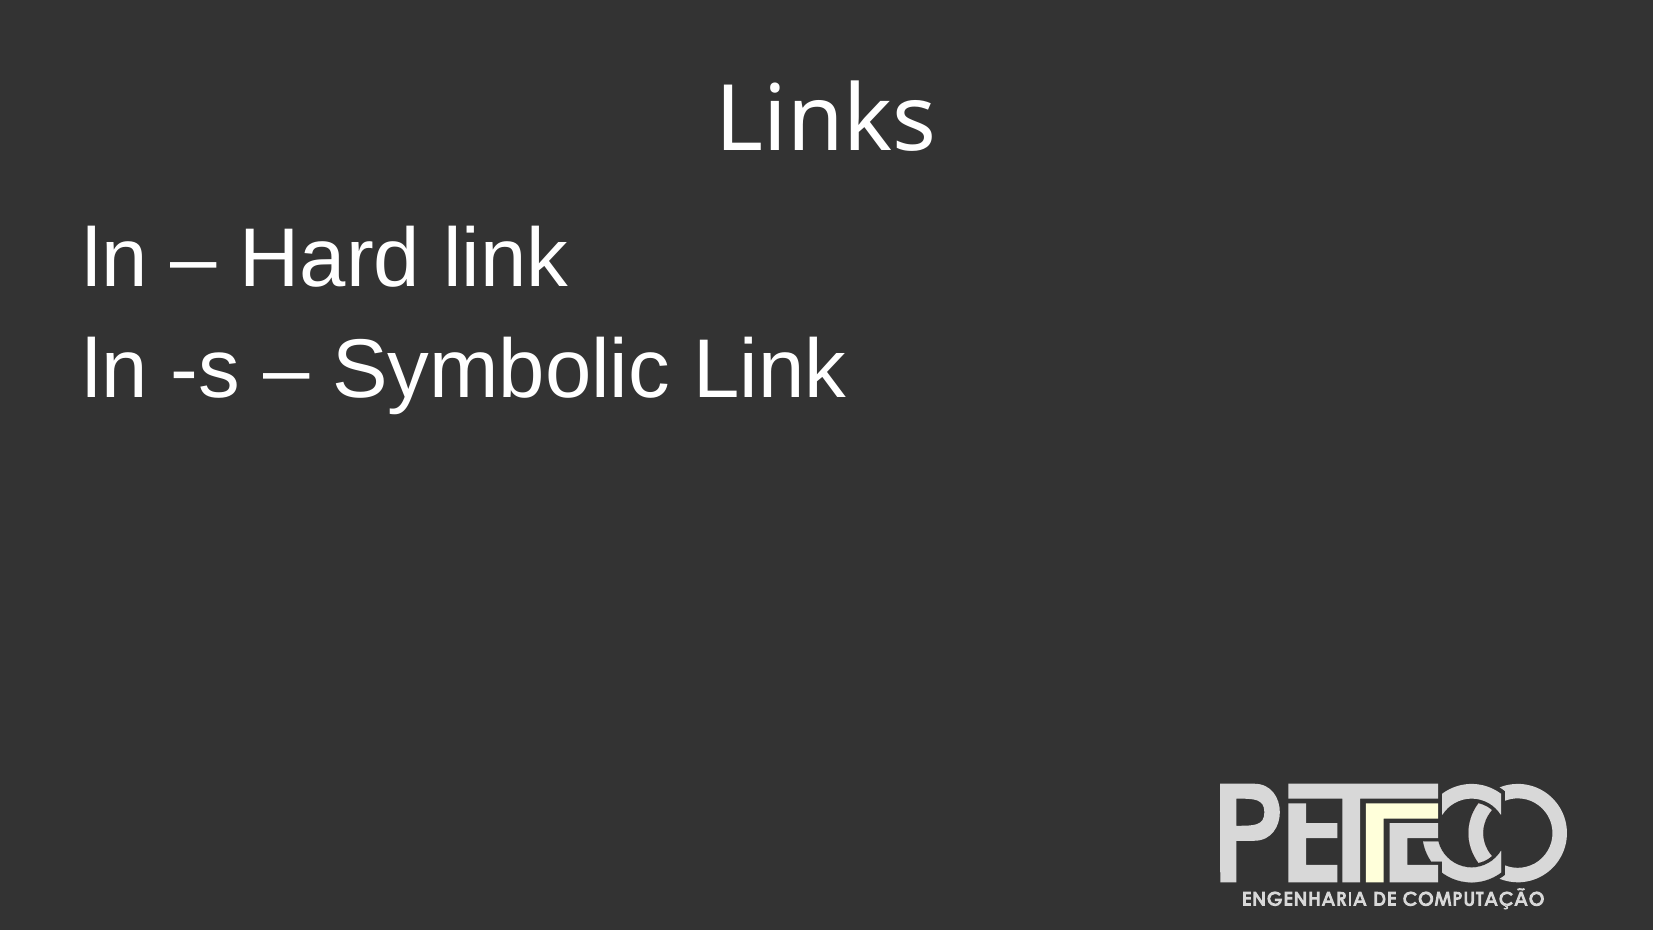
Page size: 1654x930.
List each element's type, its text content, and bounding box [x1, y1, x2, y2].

text_box ln – Hard link ln -s – Symbolic Link [82, 211, 1571, 752]
title Links [82, 37, 1571, 193]
